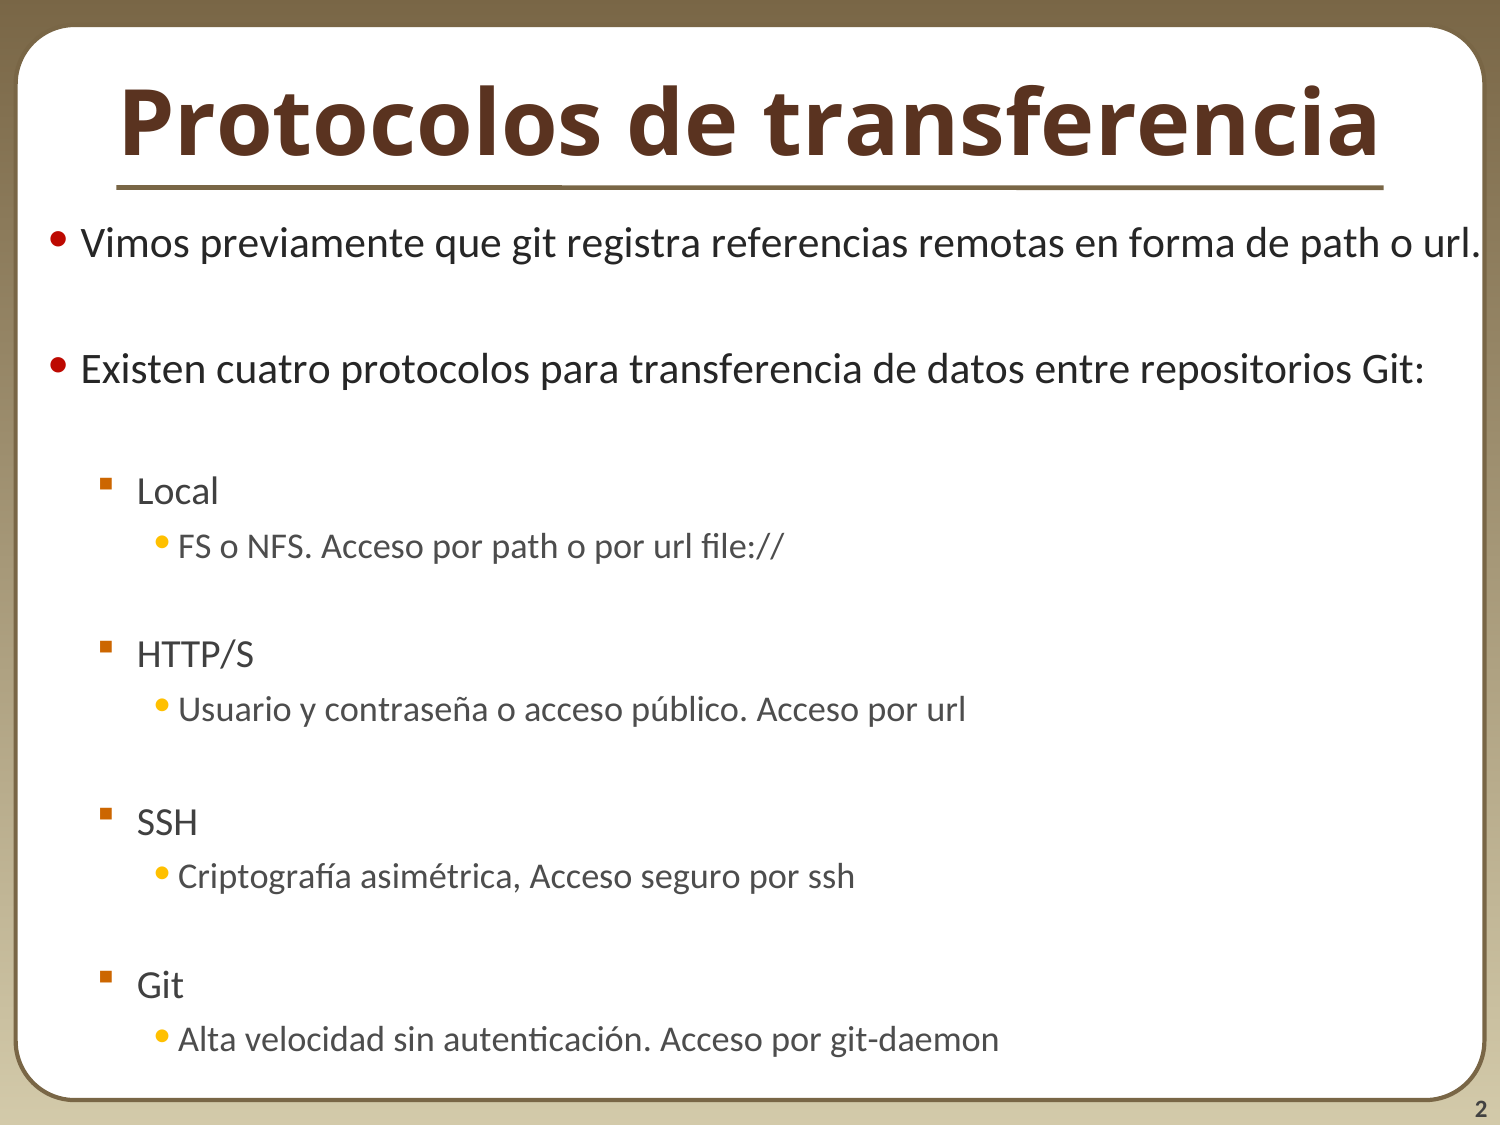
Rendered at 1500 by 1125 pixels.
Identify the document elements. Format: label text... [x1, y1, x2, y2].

list Vimos previamente que git registra referencias remotas en forma de path o url. Existen cuatro protocolos para transferencia de datos entre repositorios Git: Local FS o NFS. Acceso por path o por url file:// HTTP/S Usuario y contraseña o acceso público. Acceso por url SSH Criptografía asimétrica, Acceso seguro por ssh Git Alta velocidad sin autenticación. Acceso por git-daemon [0, 206, 1500, 1096]
title Protocolos de transferencia [0, 24, 1500, 206]
